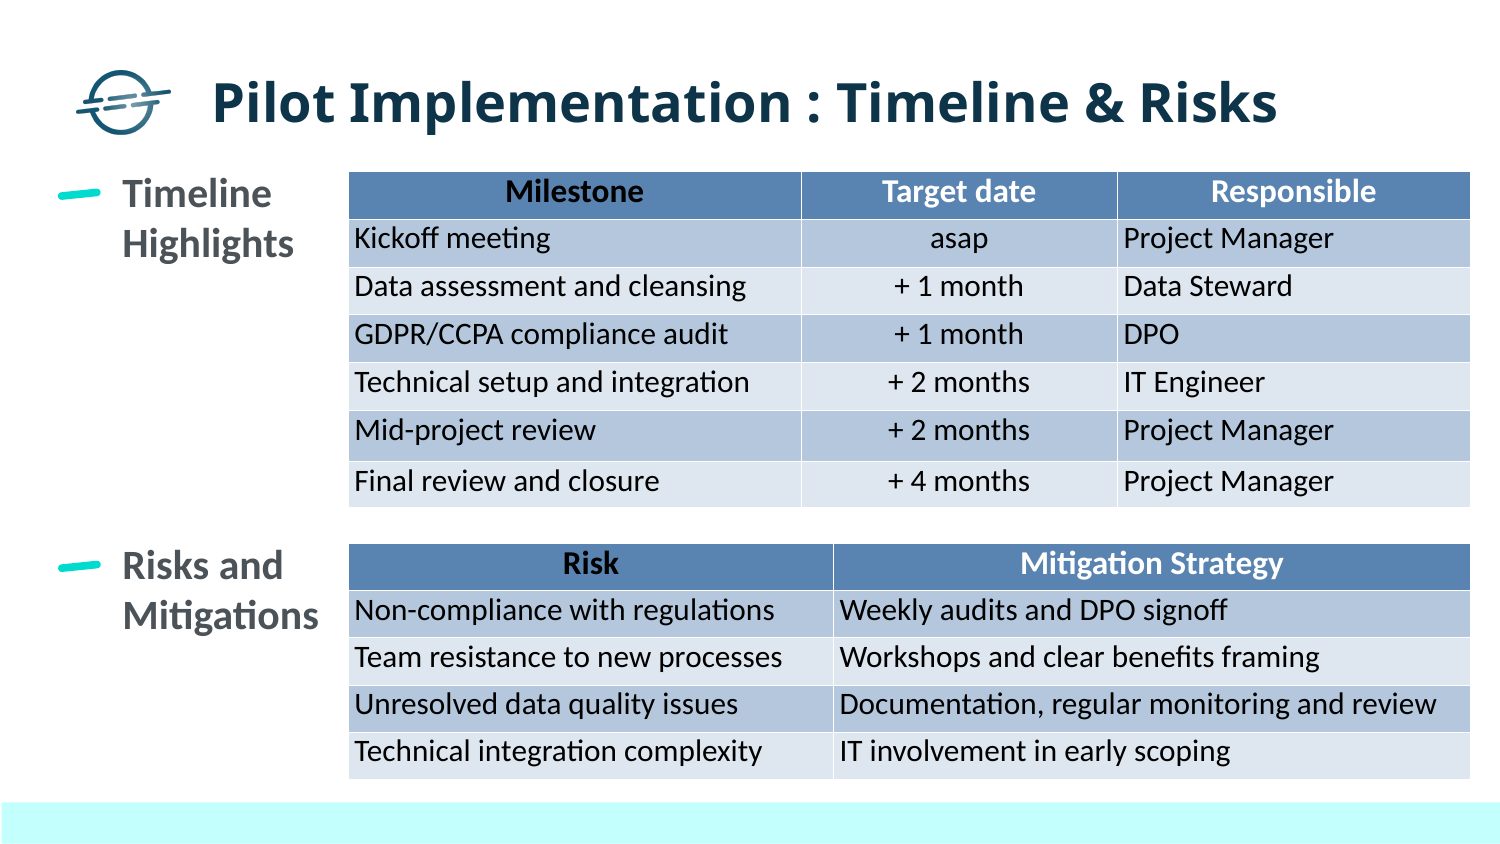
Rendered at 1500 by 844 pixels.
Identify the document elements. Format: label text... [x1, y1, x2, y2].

table_cell Weekly audits and DPO signoff [834, 591, 1470, 637]
table_cell Project Manager [1118, 462, 1470, 507]
table_cell Workshops and clear benefits framing [834, 638, 1470, 685]
table_cell Team resistance to new processes [349, 638, 833, 685]
table_cell Kickoff meeting [349, 220, 801, 267]
table_header Risk [349, 544, 833, 590]
table_cell Documentation, regular monitoring and review [834, 686, 1470, 732]
table_cell Data assessment and cleansing [349, 268, 801, 314]
title Pilot Implementation : Timeline & Risks [196, 53, 1436, 155]
table_cell asap [802, 220, 1117, 267]
text_box [58, 560, 101, 572]
table_header Responsible [1118, 172, 1470, 219]
table_cell Technical integration complexity [349, 733, 833, 779]
title Timeline Highlights [107, 150, 336, 289]
table_cell + 2 months [802, 363, 1117, 410]
table_cell IT Engineer [1118, 363, 1470, 410]
table_cell DPO [1118, 315, 1470, 362]
table_cell Unresolved data quality issues [349, 686, 833, 732]
table_cell IT involvement in early scoping [834, 733, 1470, 779]
table_cell Technical setup and integration [349, 363, 801, 410]
table_cell Project Manager [1118, 220, 1470, 267]
table_cell + 2 months [802, 411, 1117, 461]
table_header Mitigation Strategy [834, 544, 1470, 590]
title Risks and Mitigations [107, 522, 345, 656]
table_cell + 4 months [802, 462, 1117, 507]
text_box [57, 188, 101, 200]
picture [76, 70, 171, 135]
table_cell GDPR/CCPA compliance audit [349, 315, 801, 362]
table_cell Final review and closure [349, 462, 801, 507]
text_box [1, 802, 1500, 844]
table_cell Non-compliance with regulations [349, 591, 833, 637]
table_cell + 1 month [802, 268, 1117, 314]
table_header Milestone [349, 172, 801, 219]
table_cell + 1 month [802, 315, 1117, 362]
table_header Target date [802, 172, 1117, 219]
table_cell Data Steward [1118, 268, 1470, 314]
table_cell Mid-project review [349, 411, 801, 461]
table_cell Project Manager [1118, 411, 1470, 461]
